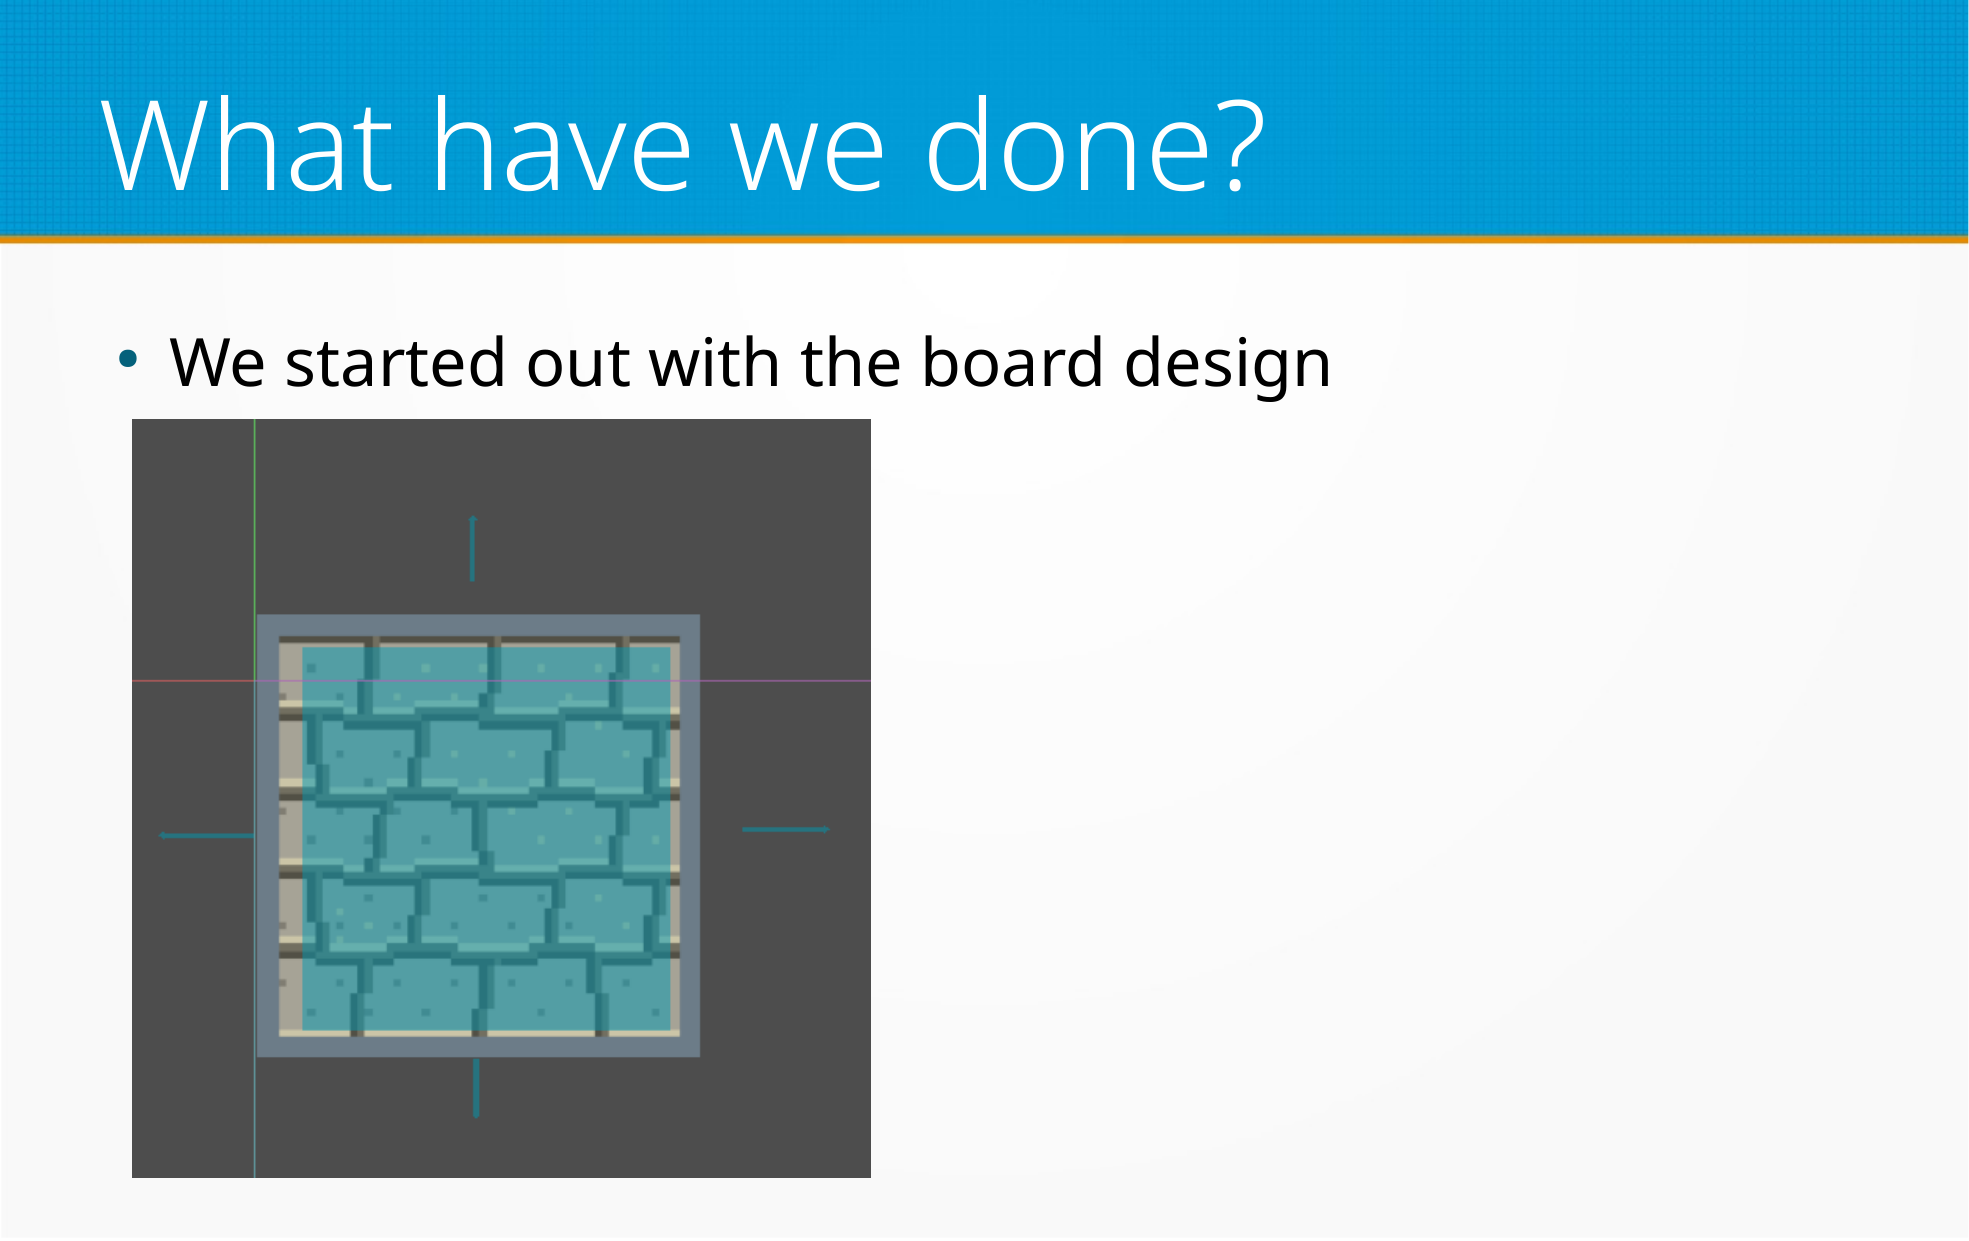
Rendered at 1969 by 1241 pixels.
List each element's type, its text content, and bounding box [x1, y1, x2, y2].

title What have we done? [98, 19, 1870, 227]
picture [0, 233, 1969, 1241]
list We started out with the board design [98, 315, 1861, 1081]
